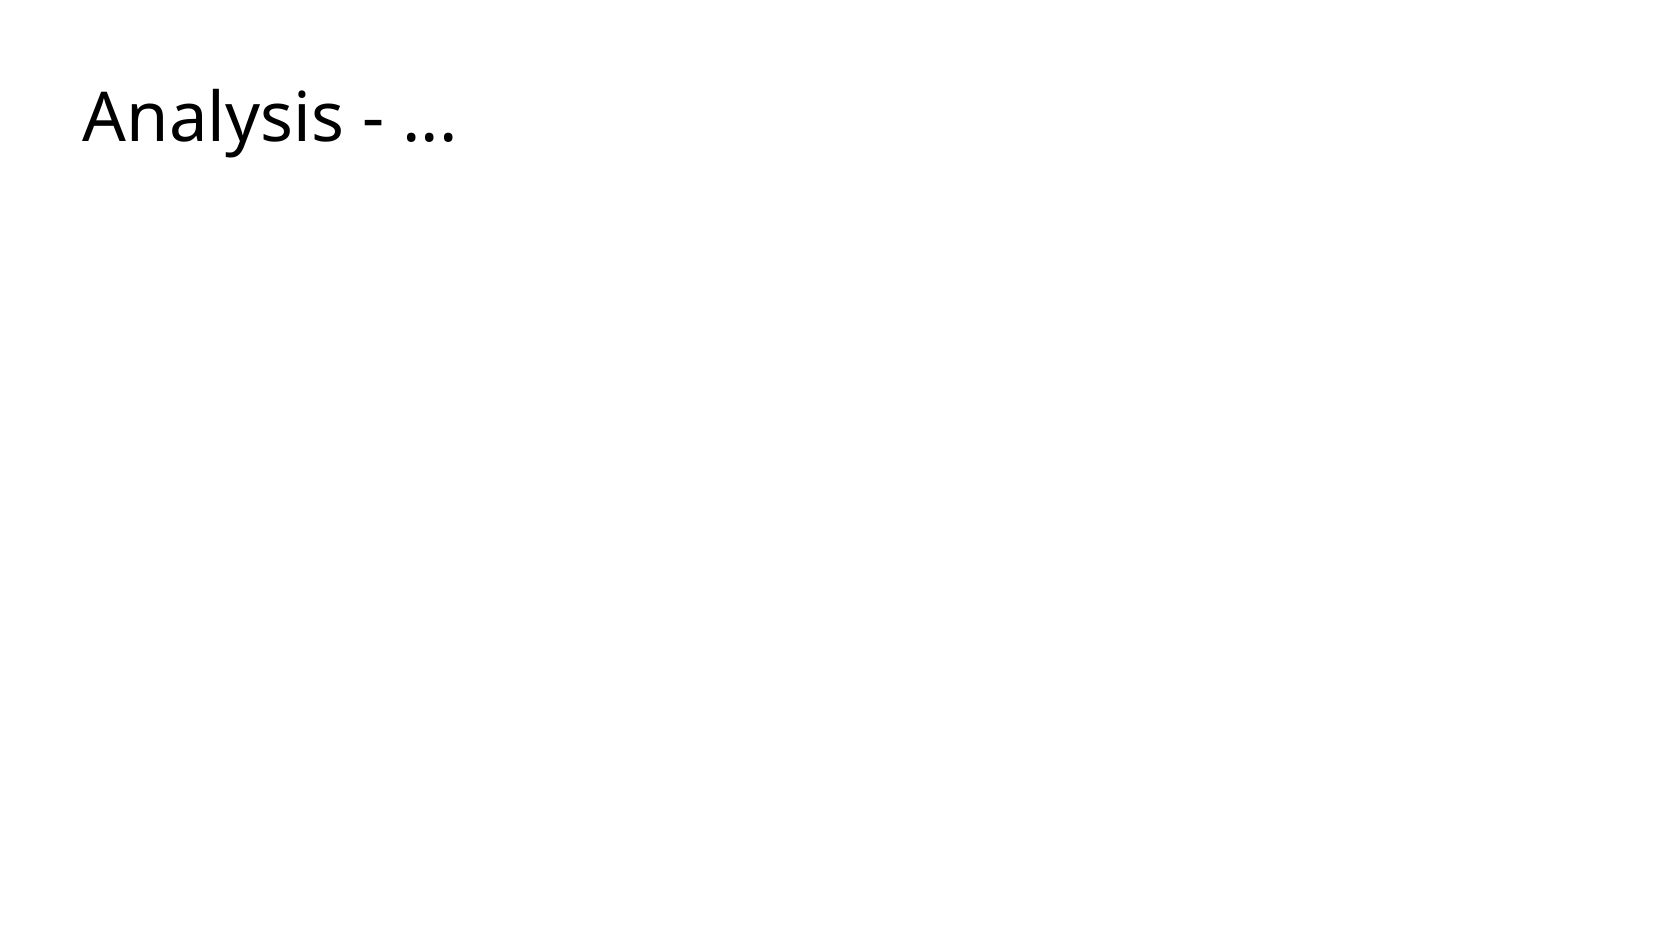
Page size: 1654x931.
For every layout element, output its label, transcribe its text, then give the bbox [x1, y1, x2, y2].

title Analysis - ... [82, 37, 1571, 193]
